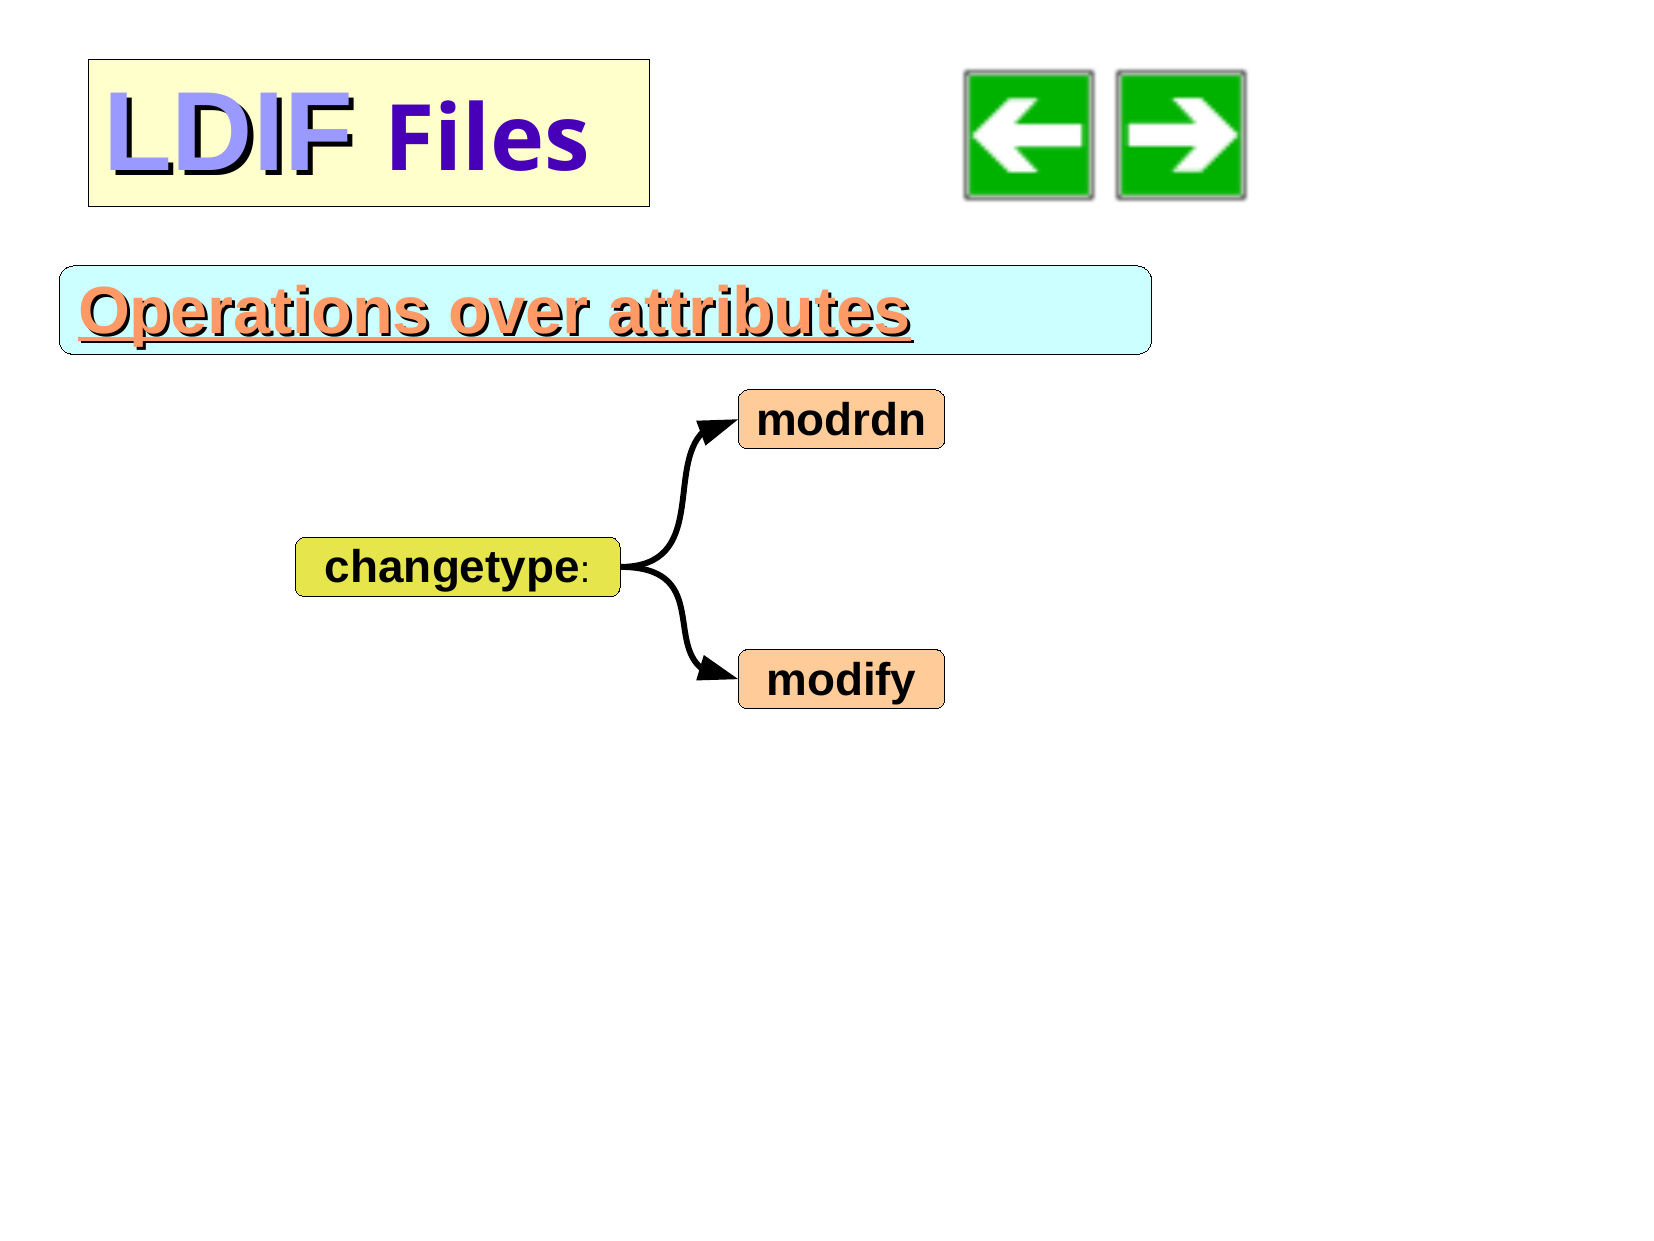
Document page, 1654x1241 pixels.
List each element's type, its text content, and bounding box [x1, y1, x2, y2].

text_box modify [738, 649, 945, 709]
picture [1108, 62, 1257, 211]
text_box LDIF Files [88, 59, 650, 207]
text_box changetype: [295, 537, 621, 597]
picture [956, 62, 1105, 211]
text_box Operations over attributes [59, 265, 1152, 355]
text_box modrdn [738, 389, 945, 449]
